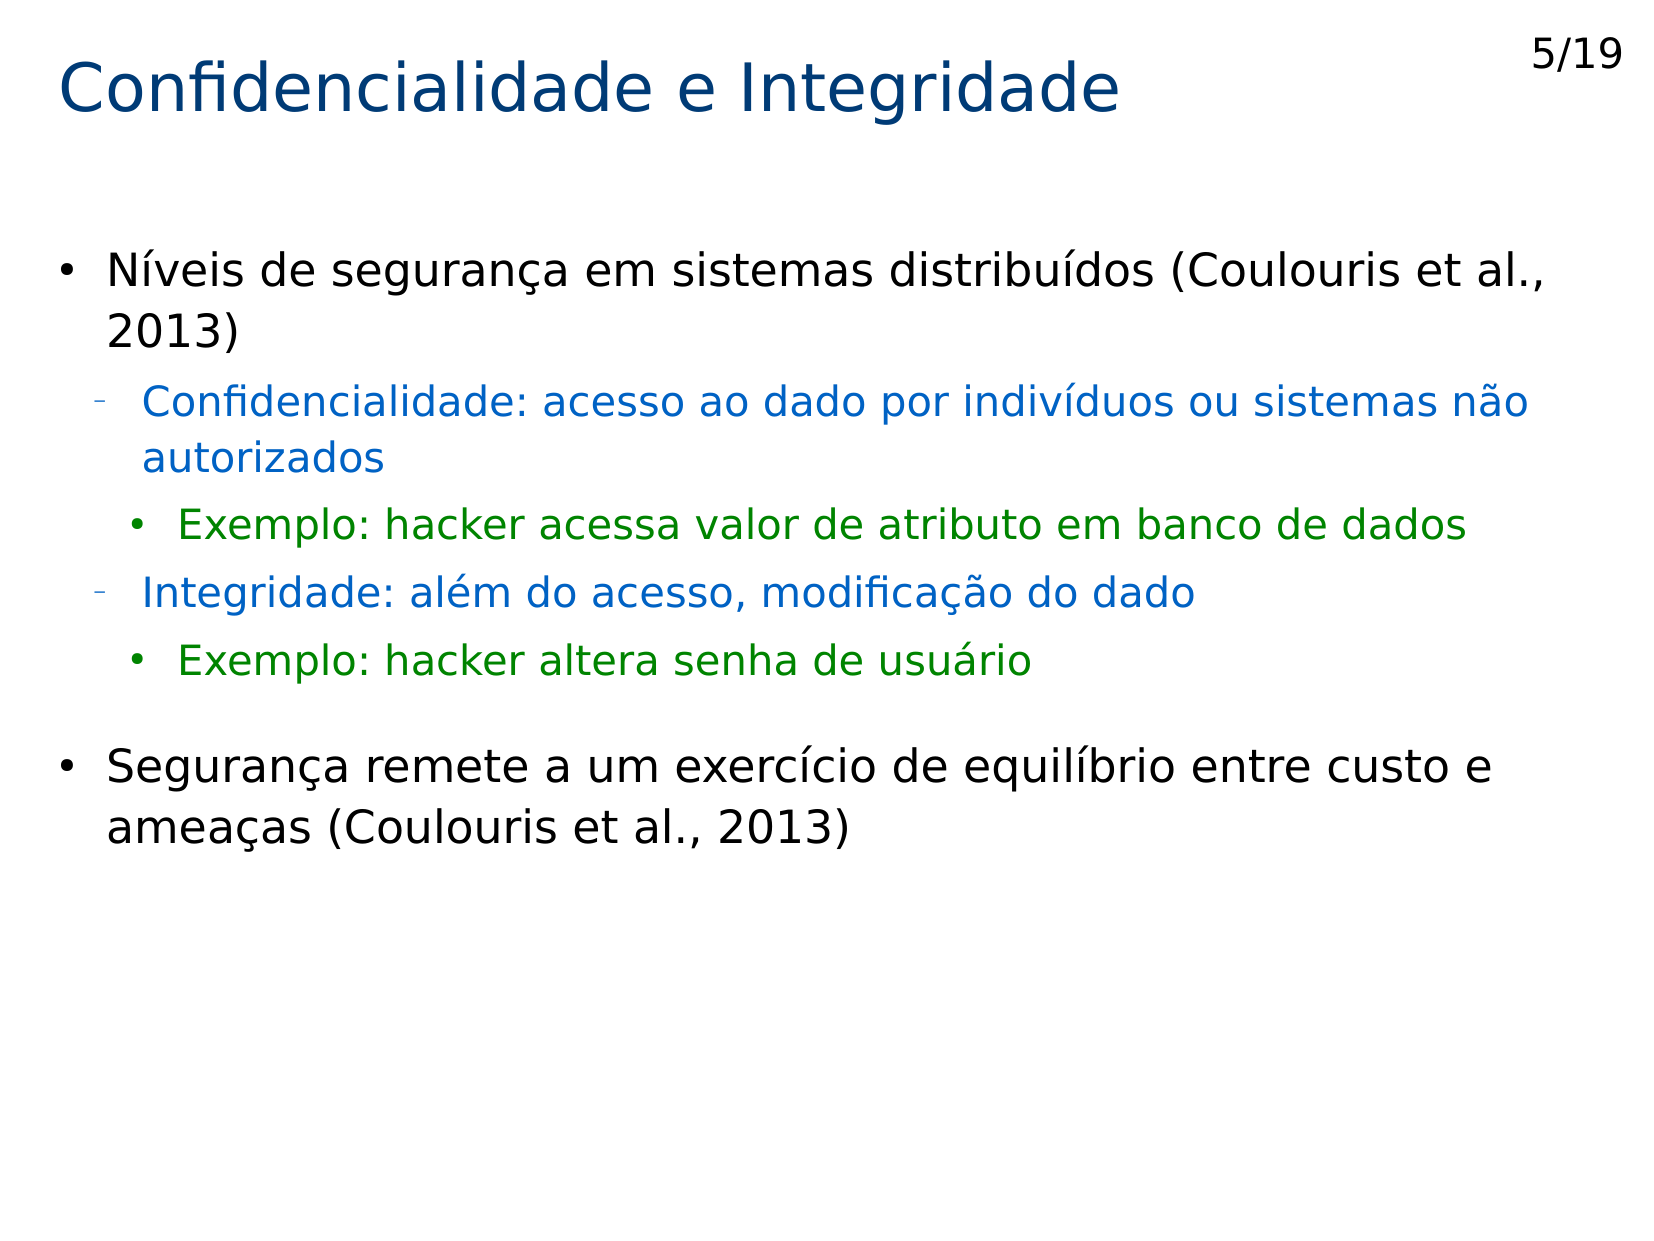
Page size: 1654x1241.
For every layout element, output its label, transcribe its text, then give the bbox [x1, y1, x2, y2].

title Confidencialidade e Integridade [59, 29, 1506, 148]
list Níveis de segurança em sistemas distribuídos (Coulouris et al., 2013) Confidencialidade: acesso ao dado por indivíduos ou sistemas não autorizados Exemplo: hacker acessa valor de atributo em banco de dados Integridade: além do acesso, modificação do dado Exemplo: hacker altera senha de usuário Segurança remete a um exercício de equilíbrio entre custo e ameaças (Coulouris et al., 2013) [59, 236, 1595, 1211]
